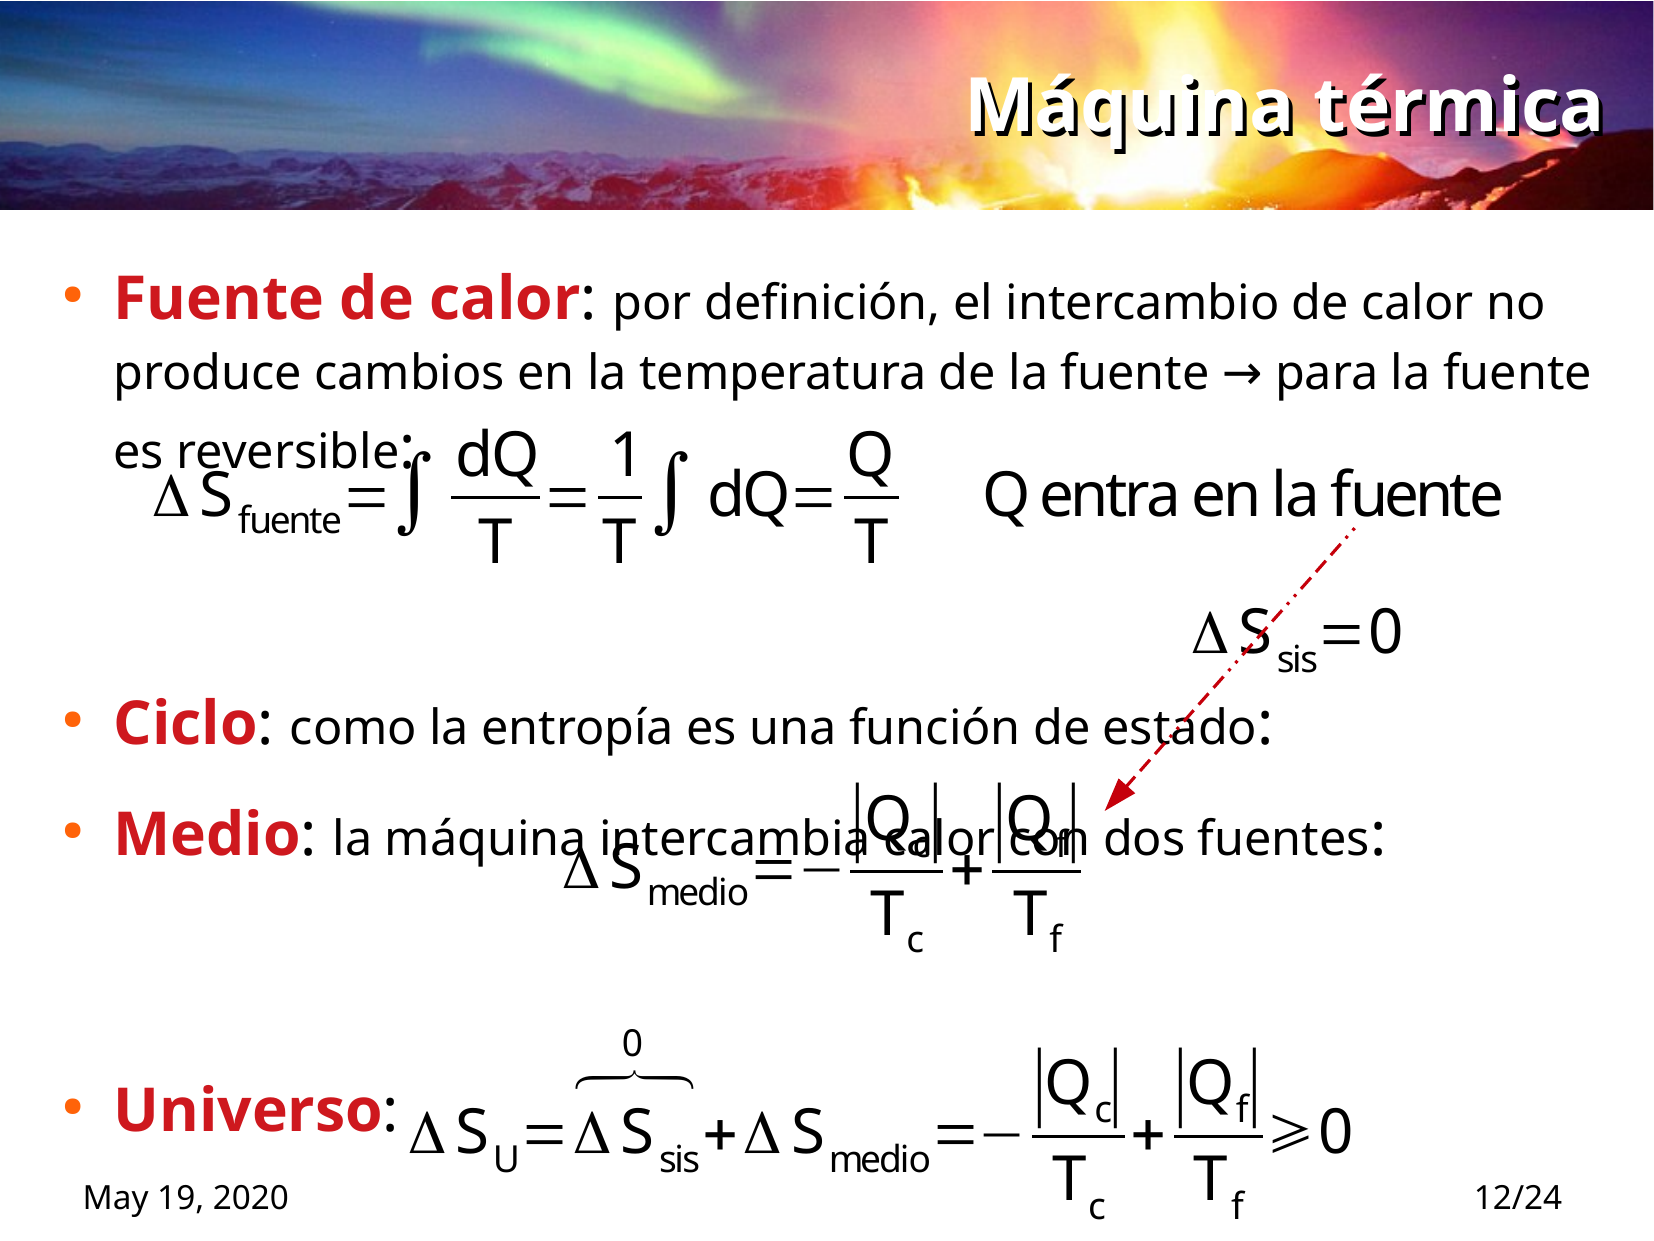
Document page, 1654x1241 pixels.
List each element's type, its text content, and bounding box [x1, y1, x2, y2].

chart [144, 417, 1509, 578]
chart [555, 778, 1093, 962]
chart [1183, 593, 1419, 681]
chart [401, 1020, 1369, 1228]
title Máquina térmica [45, 15, 1606, 191]
picture [0, 1, 1654, 210]
list Fuente de calor: por definición, el intercambio de calor no produce cambios en la temperatura de la fuente → para la fuente es reversible: Ciclo: como la entropía es una función de estado: Medio: la máquina intercambia calor con dos fuentes: Universo: la entropía total no puede disminuir: [45, 255, 1606, 1156]
